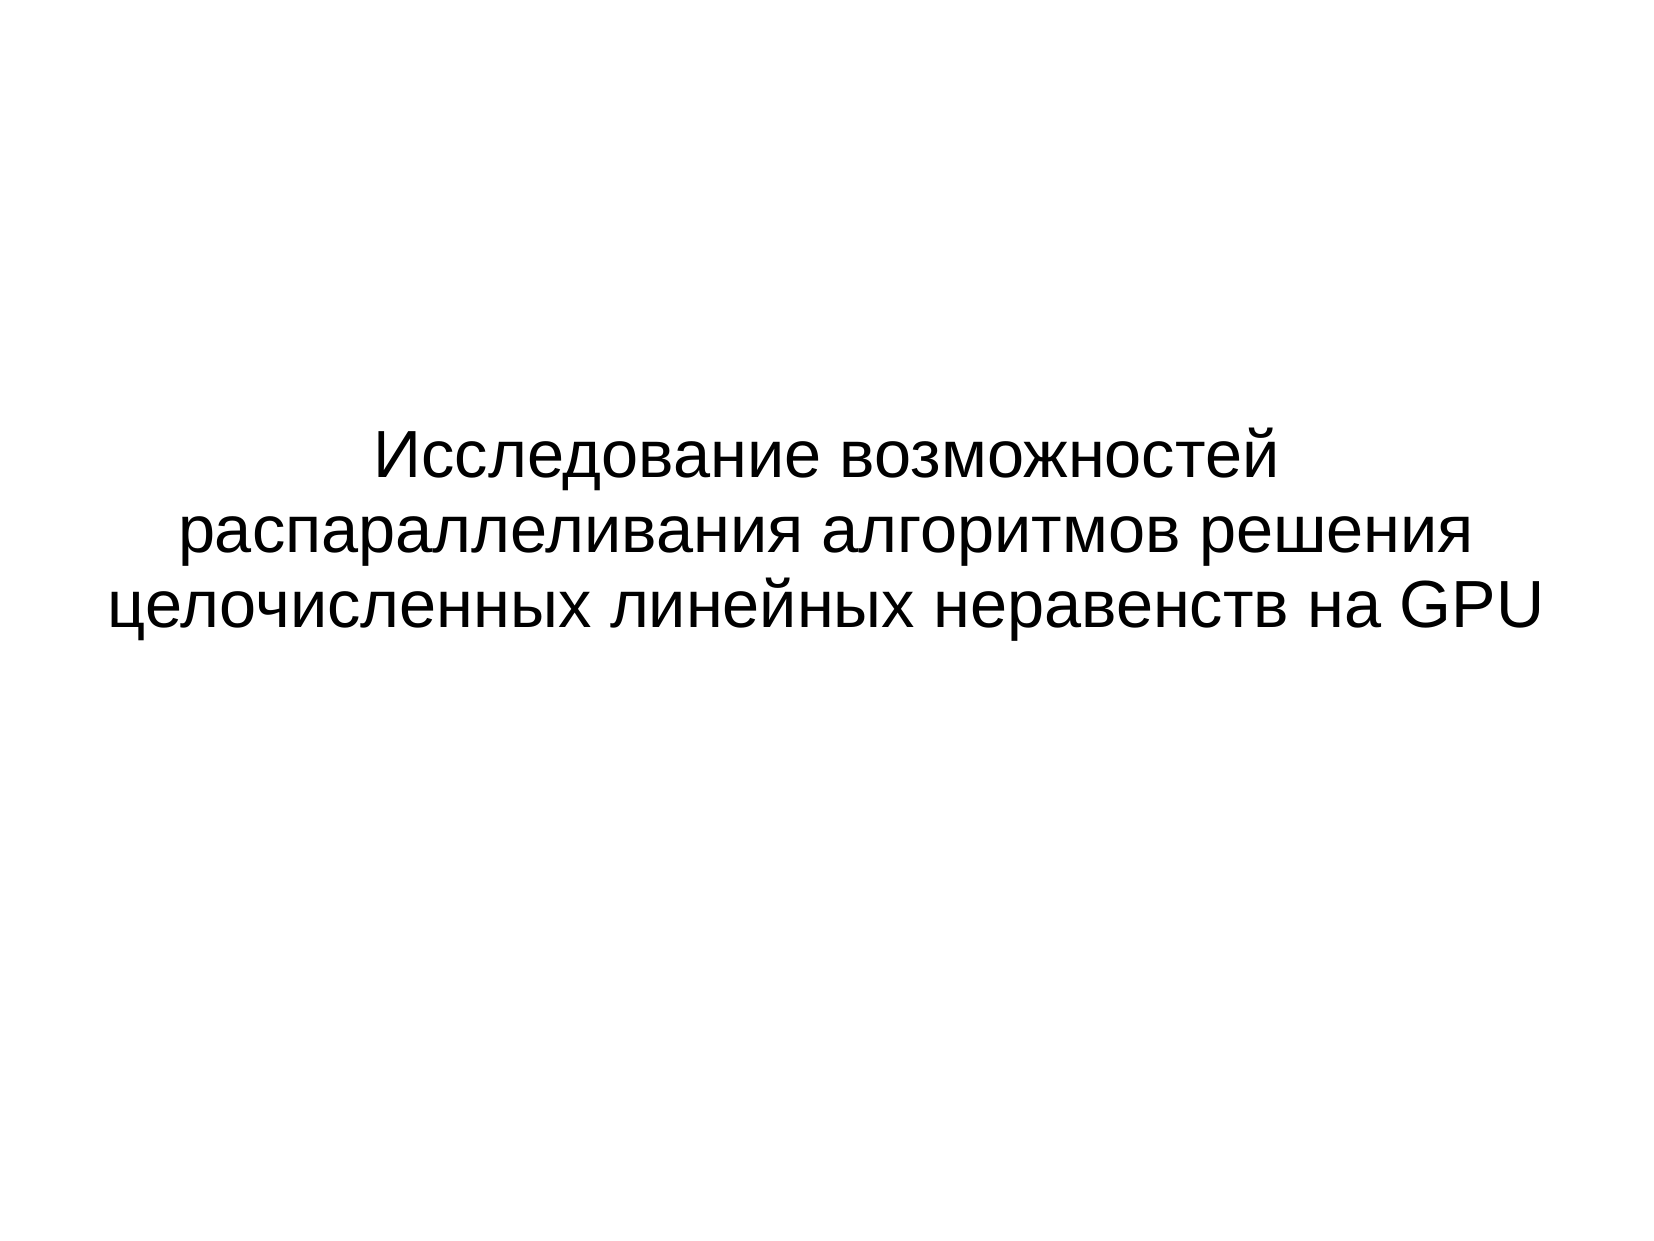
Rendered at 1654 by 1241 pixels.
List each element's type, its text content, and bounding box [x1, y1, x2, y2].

subtitle Исследование возможностей распараллеливания алгоритмов решения целочисленных линейных неравенств на GPU [82, 49, 1571, 1010]
